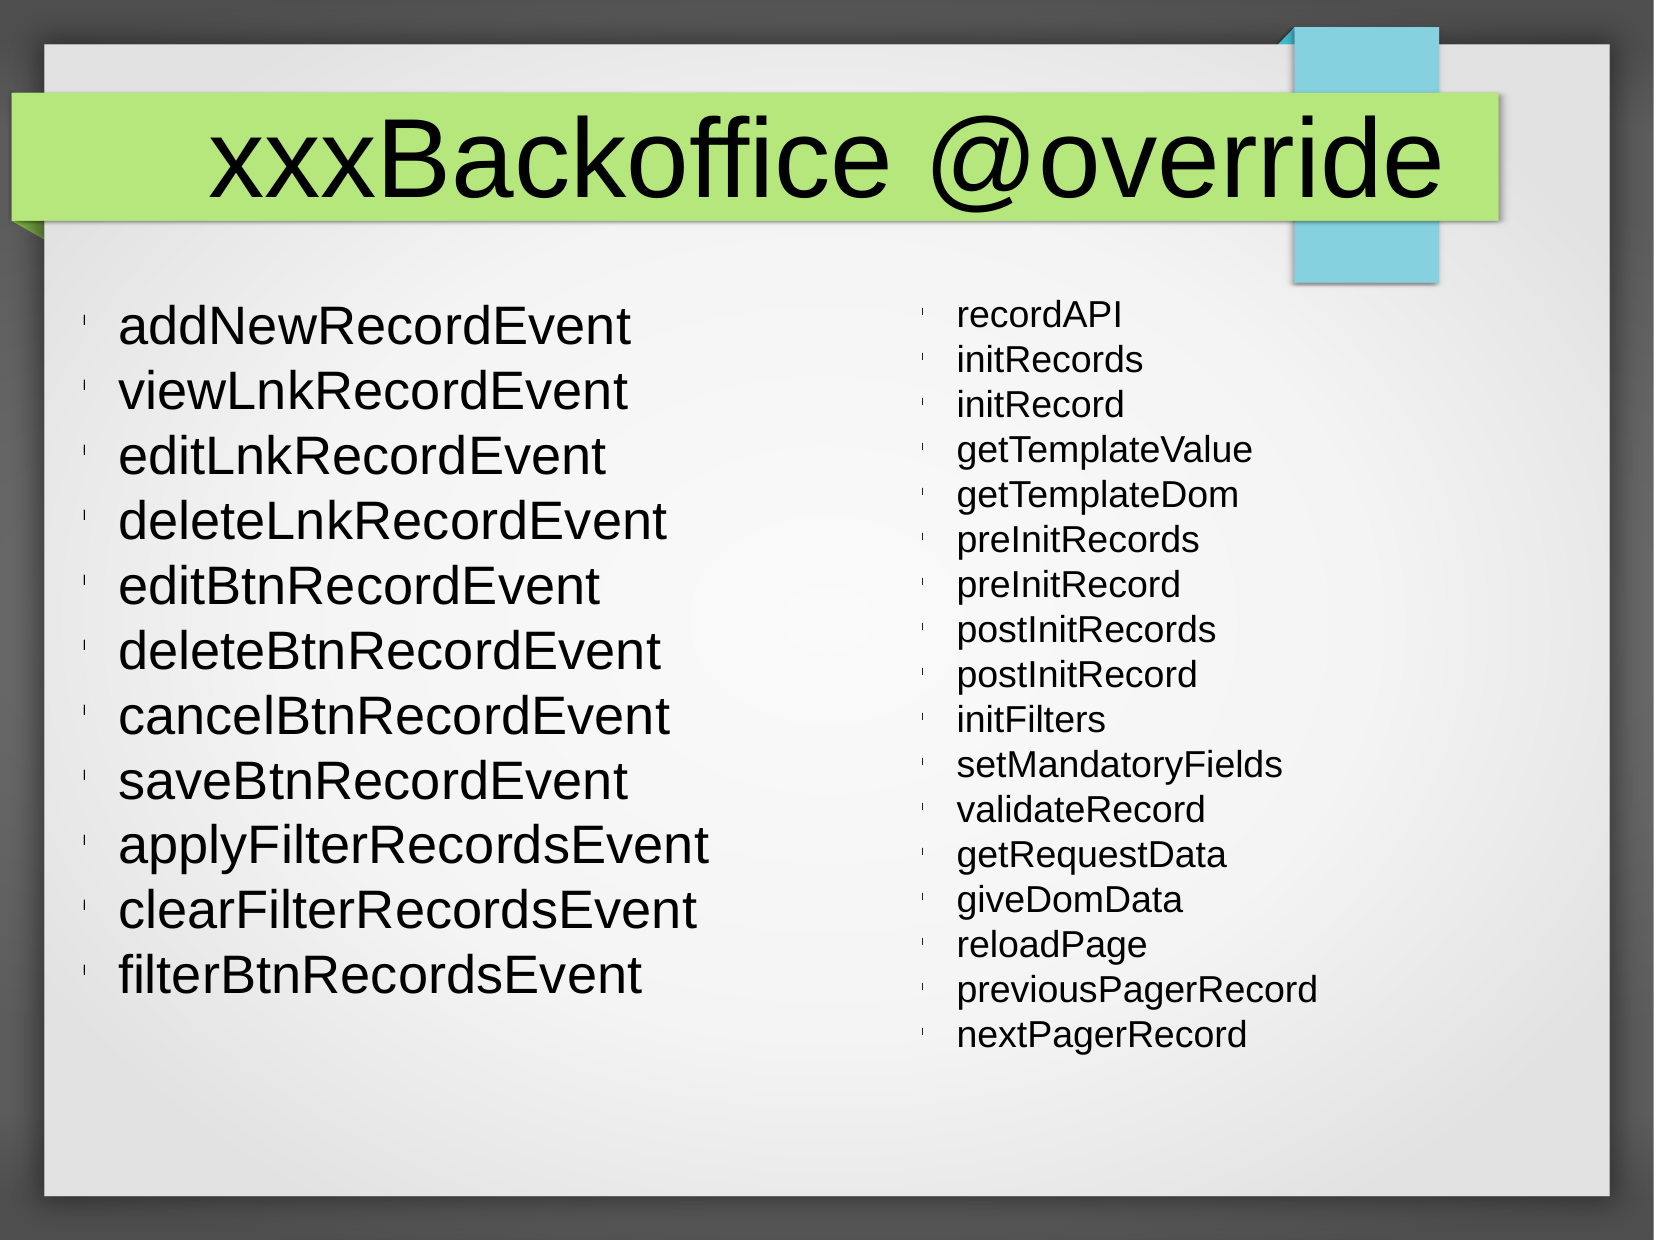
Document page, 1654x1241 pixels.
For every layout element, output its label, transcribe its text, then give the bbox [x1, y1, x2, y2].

picture [0, 0, 1654, 1240]
text_box xxxBackoffice @override [82, 49, 1571, 257]
text_box addNewRecordEvent viewLnkRecordEvent editLnkRecordEvent deleteLnkRecordEvent editBtnRecordEvent deleteBtnRecordEvent cancelBtnRecordEvent saveBtnRecordEvent applyFilterRecordsEvent clearFilterRecordsEvent filterBtnRecordsEvent [82, 290, 660, 1010]
text_box recordAPI initRecords initRecord getTemplateValue getTemplateDom preInitRecords preInitRecord postInitRecords postInitRecord initFilters setMandatoryFields validateRecord getRequestData giveDomData reloadPage previousPagerRecord nextPagerRecord [921, 290, 1499, 1010]
